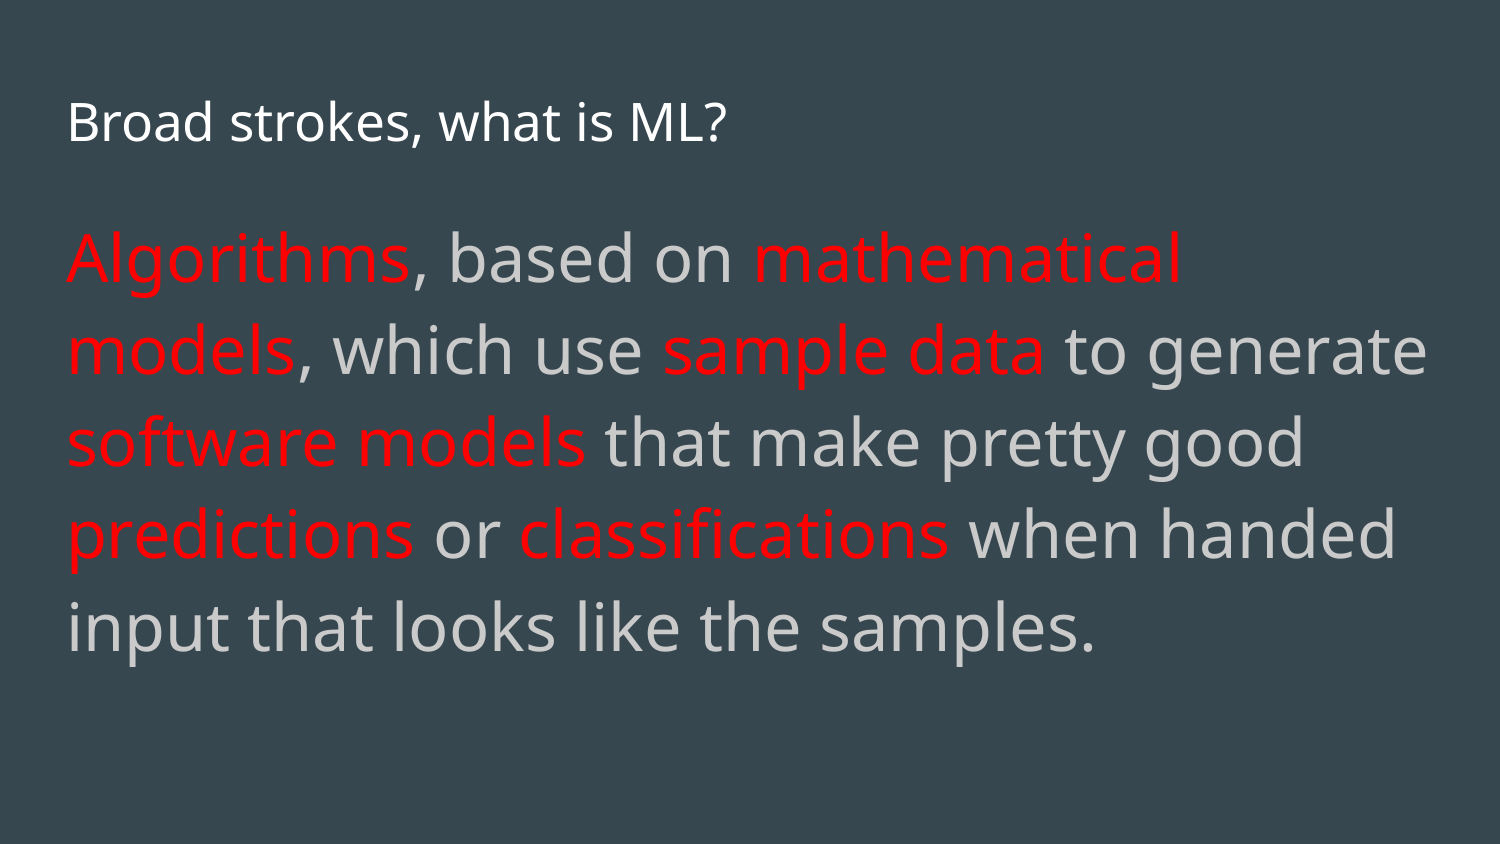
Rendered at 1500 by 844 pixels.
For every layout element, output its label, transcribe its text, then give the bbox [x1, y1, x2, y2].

list Algorithms, based on mathematical models, which use sample data to generate software models that make pretty good predictions or classifications when handed input that looks like the samples. [51, 189, 1449, 750]
title Broad strokes, what is ML? [51, 72, 1449, 167]
